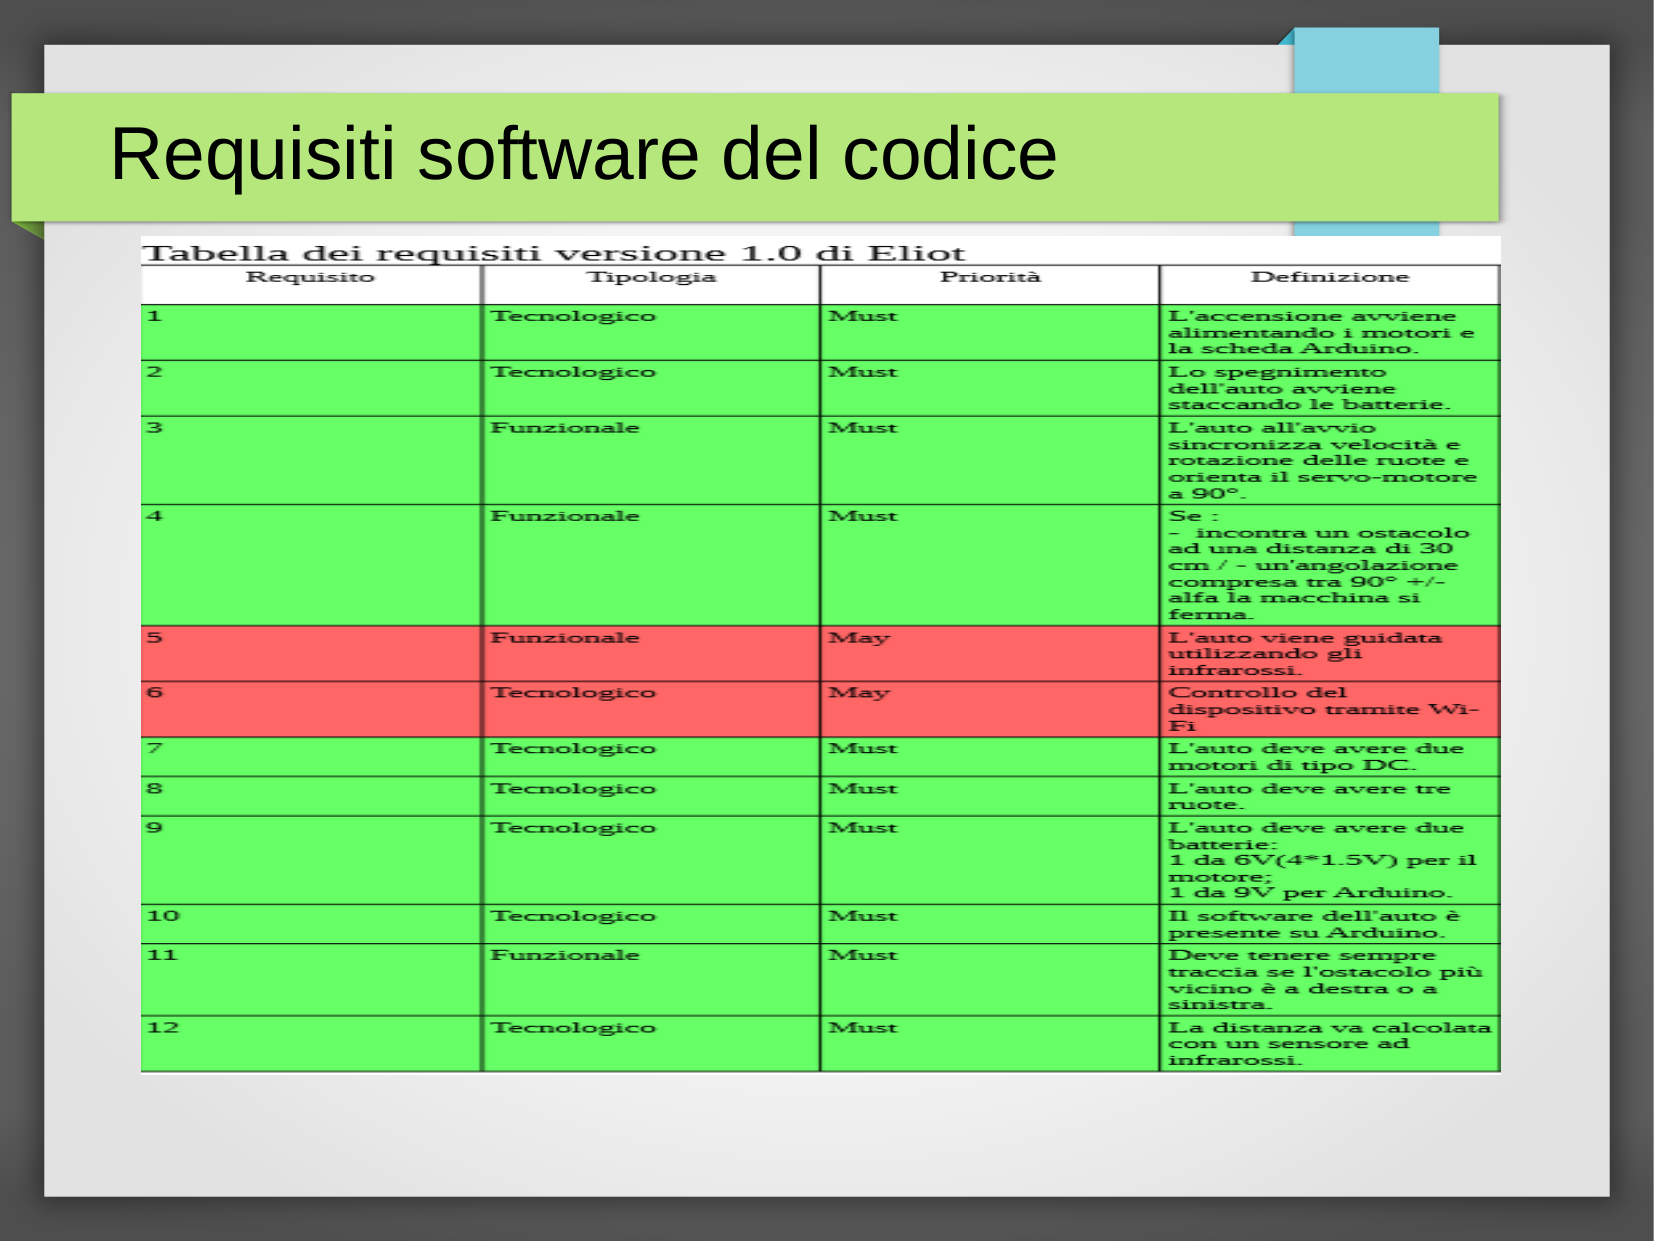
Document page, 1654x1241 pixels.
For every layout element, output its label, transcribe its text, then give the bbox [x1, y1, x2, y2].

title Requisiti software del codice [82, 94, 1264, 213]
picture [0, 0, 1654, 1241]
